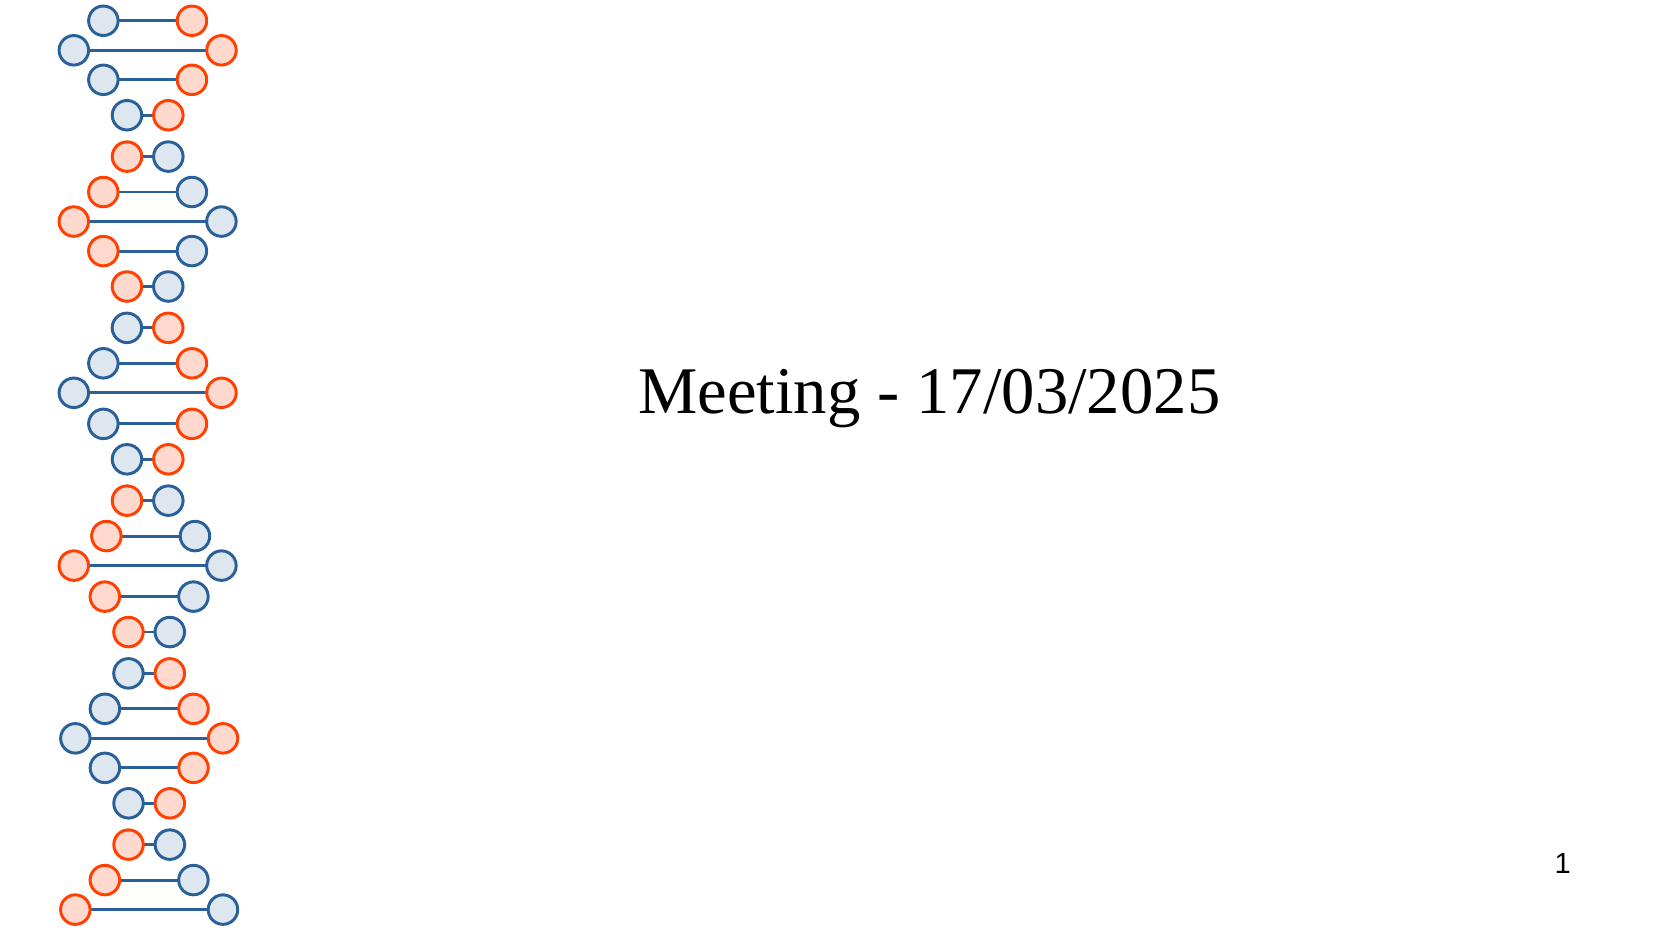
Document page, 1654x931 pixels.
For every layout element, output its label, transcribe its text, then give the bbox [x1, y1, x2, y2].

subtitle Meeting - 17/03/2025 [265, 35, 1595, 748]
